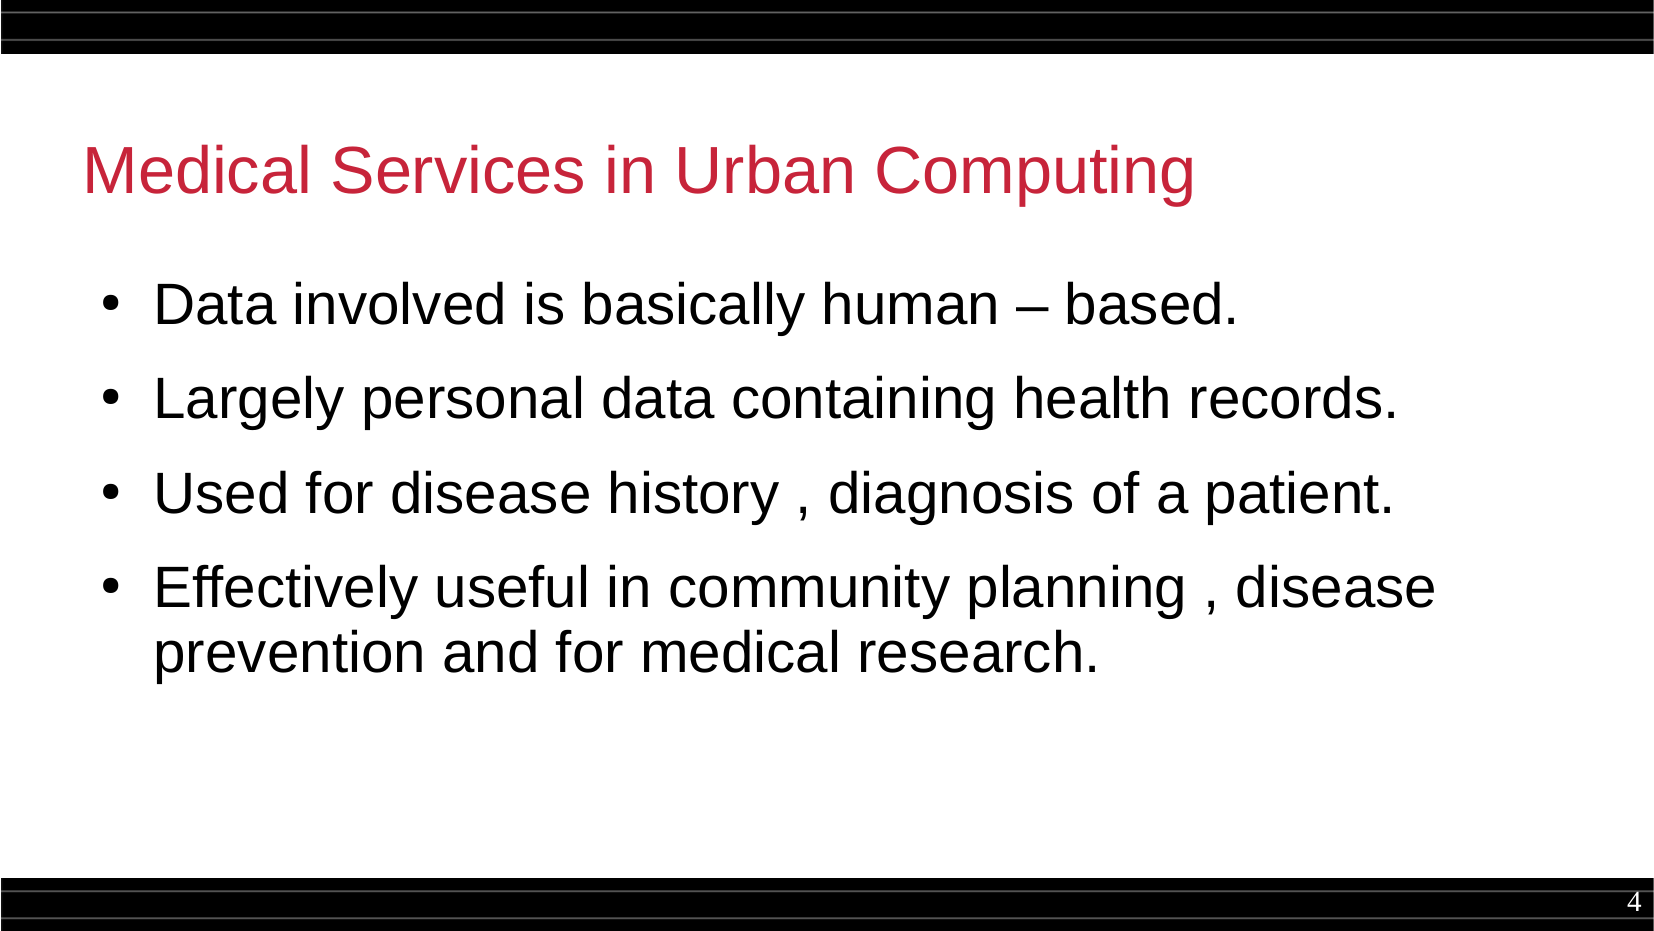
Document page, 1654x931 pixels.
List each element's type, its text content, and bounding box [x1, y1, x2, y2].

picture [1, 878, 1654, 931]
list Data involved is basically human – based. Largely personal data containing health records. Used for disease history , diagnosis of a patient. Effectively useful in community planning , disease prevention and for medical research. [82, 271, 1571, 758]
title Medical Services in Urban Computing [82, 92, 1571, 249]
picture [1, 0, 1654, 54]
